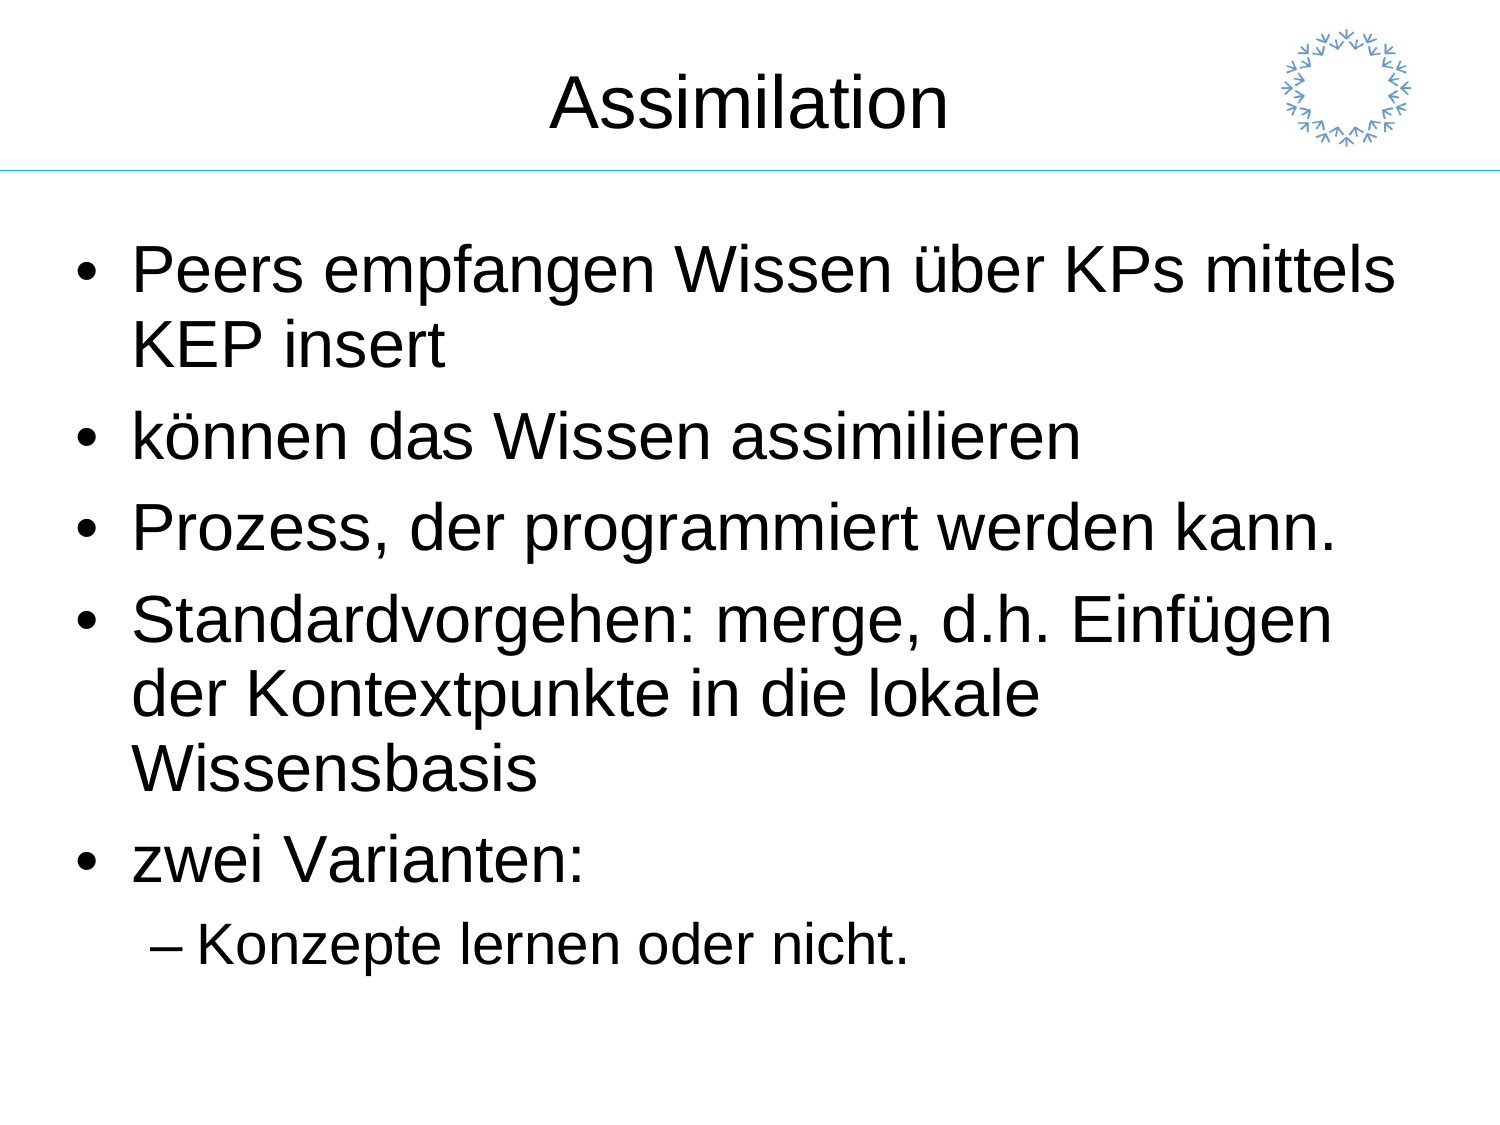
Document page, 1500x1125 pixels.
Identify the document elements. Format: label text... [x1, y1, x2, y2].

title Assimilation [75, 57, 1426, 148]
picture [1281, 29, 1412, 57]
list Peers empfangen Wissen über KPs mittels KEP insert können das Wissen assimilieren Prozess, der programmiert werden kann. Standardvorgehen: merge, d.h. Einfügen der Kontextpunkte in die lokale Wissensbasis zwei Varianten: Konzepte lernen oder nicht. [75, 232, 1426, 986]
